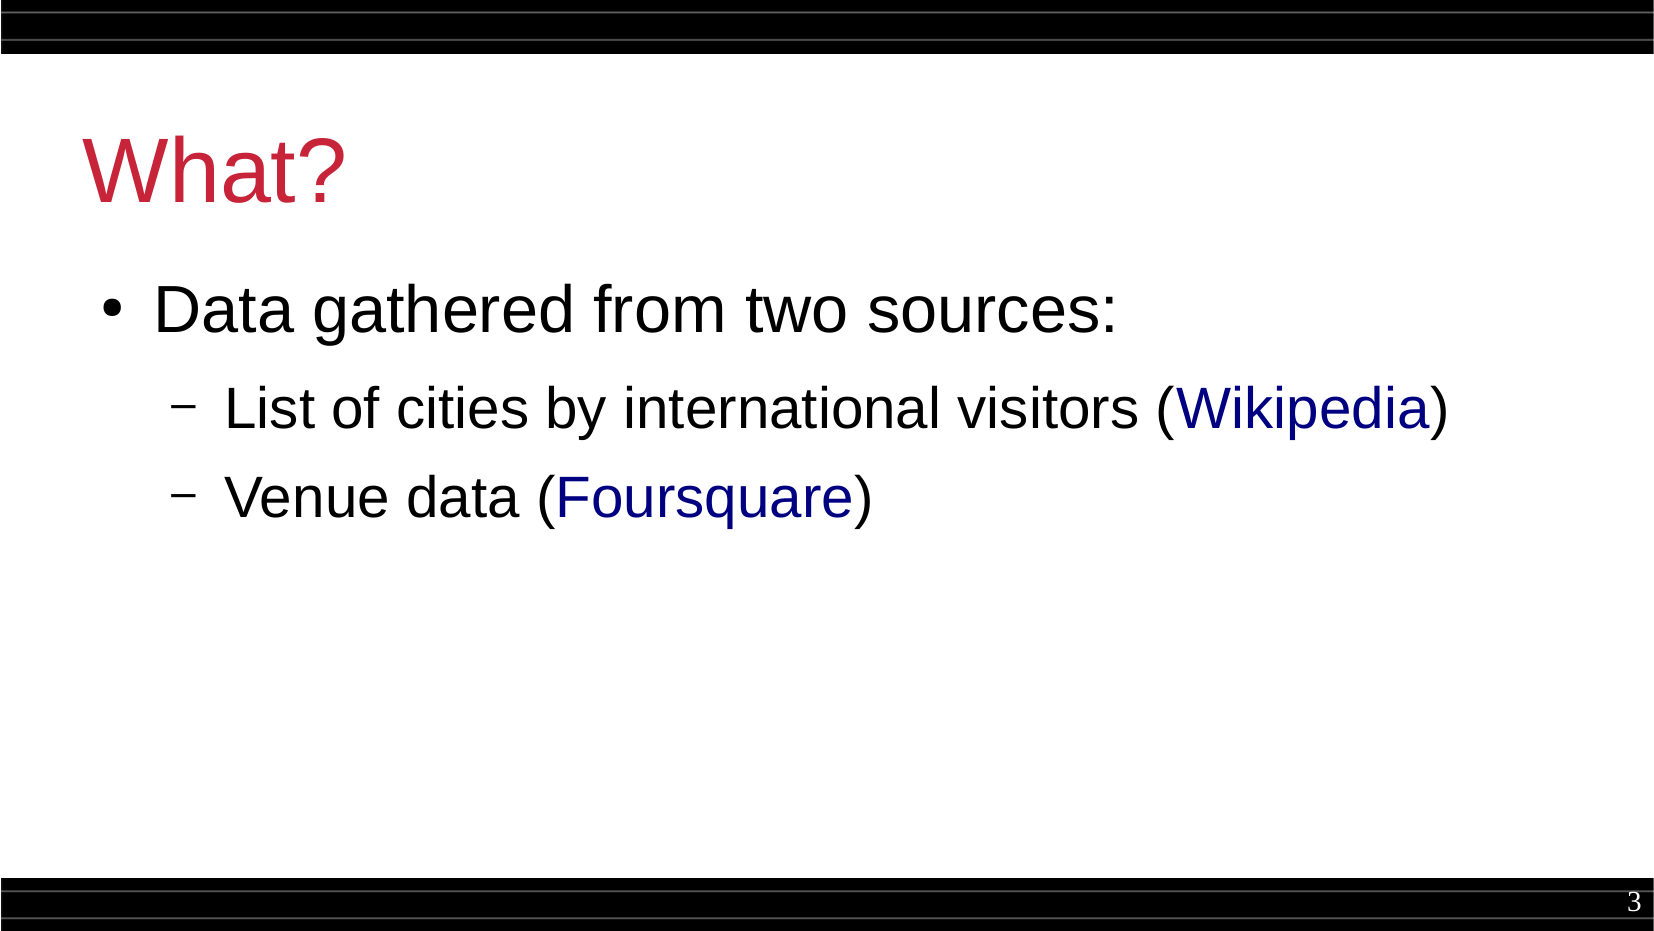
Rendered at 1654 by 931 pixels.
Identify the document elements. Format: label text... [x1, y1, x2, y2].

title What? [82, 92, 1571, 249]
picture [1, 0, 1654, 54]
list Data gathered from two sources: List of cities by international visitors (Wikipedia) Venue data (Foursquare) [82, 271, 1571, 851]
picture [1, 878, 1654, 931]
